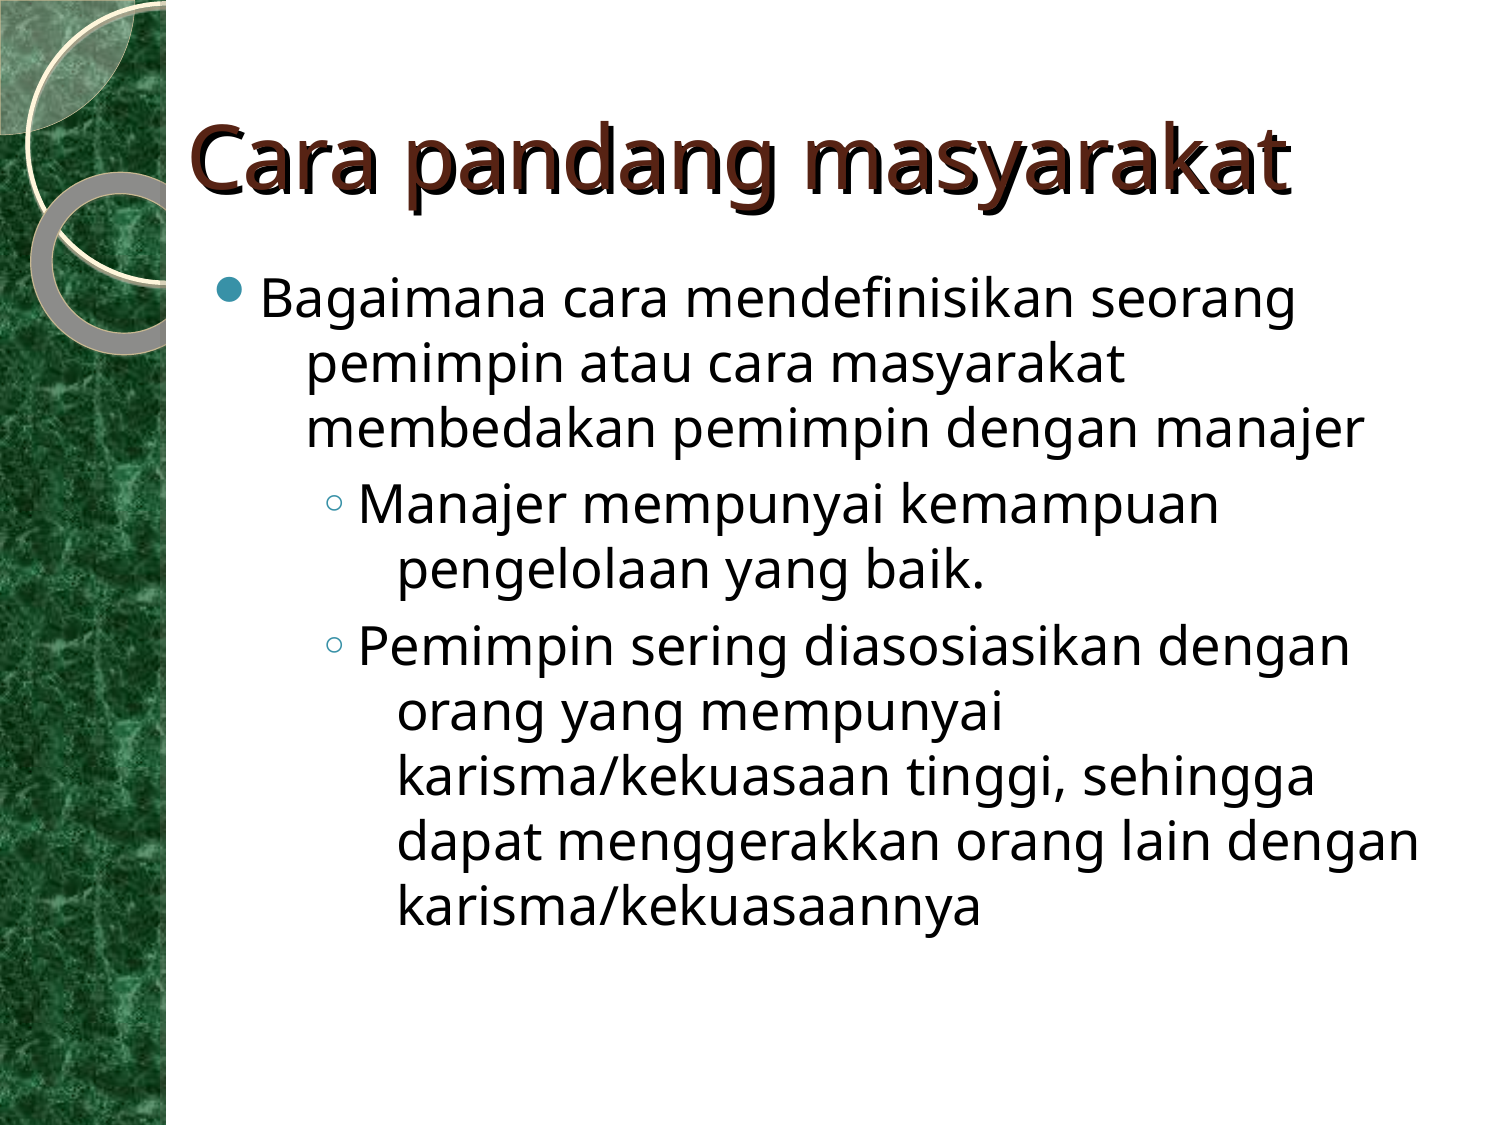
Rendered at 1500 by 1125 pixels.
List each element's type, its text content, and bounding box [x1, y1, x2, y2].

list Bagaimana cara mendefinisikan seorang pemimpin atau cara masyarakat membedakan pemimpin dengan manajer Manajer mempunyai kemampuan pengelolaan yang baik. Pemimpin sering diasosiasikan dengan orang yang mempunyai karisma/kekuasaan tinggi, sehingga dapat menggerakkan orang lain dengan karisma/kekuasaannya [171, 255, 1466, 1059]
title Cara pandang masyarakat [171, 90, 1402, 218]
